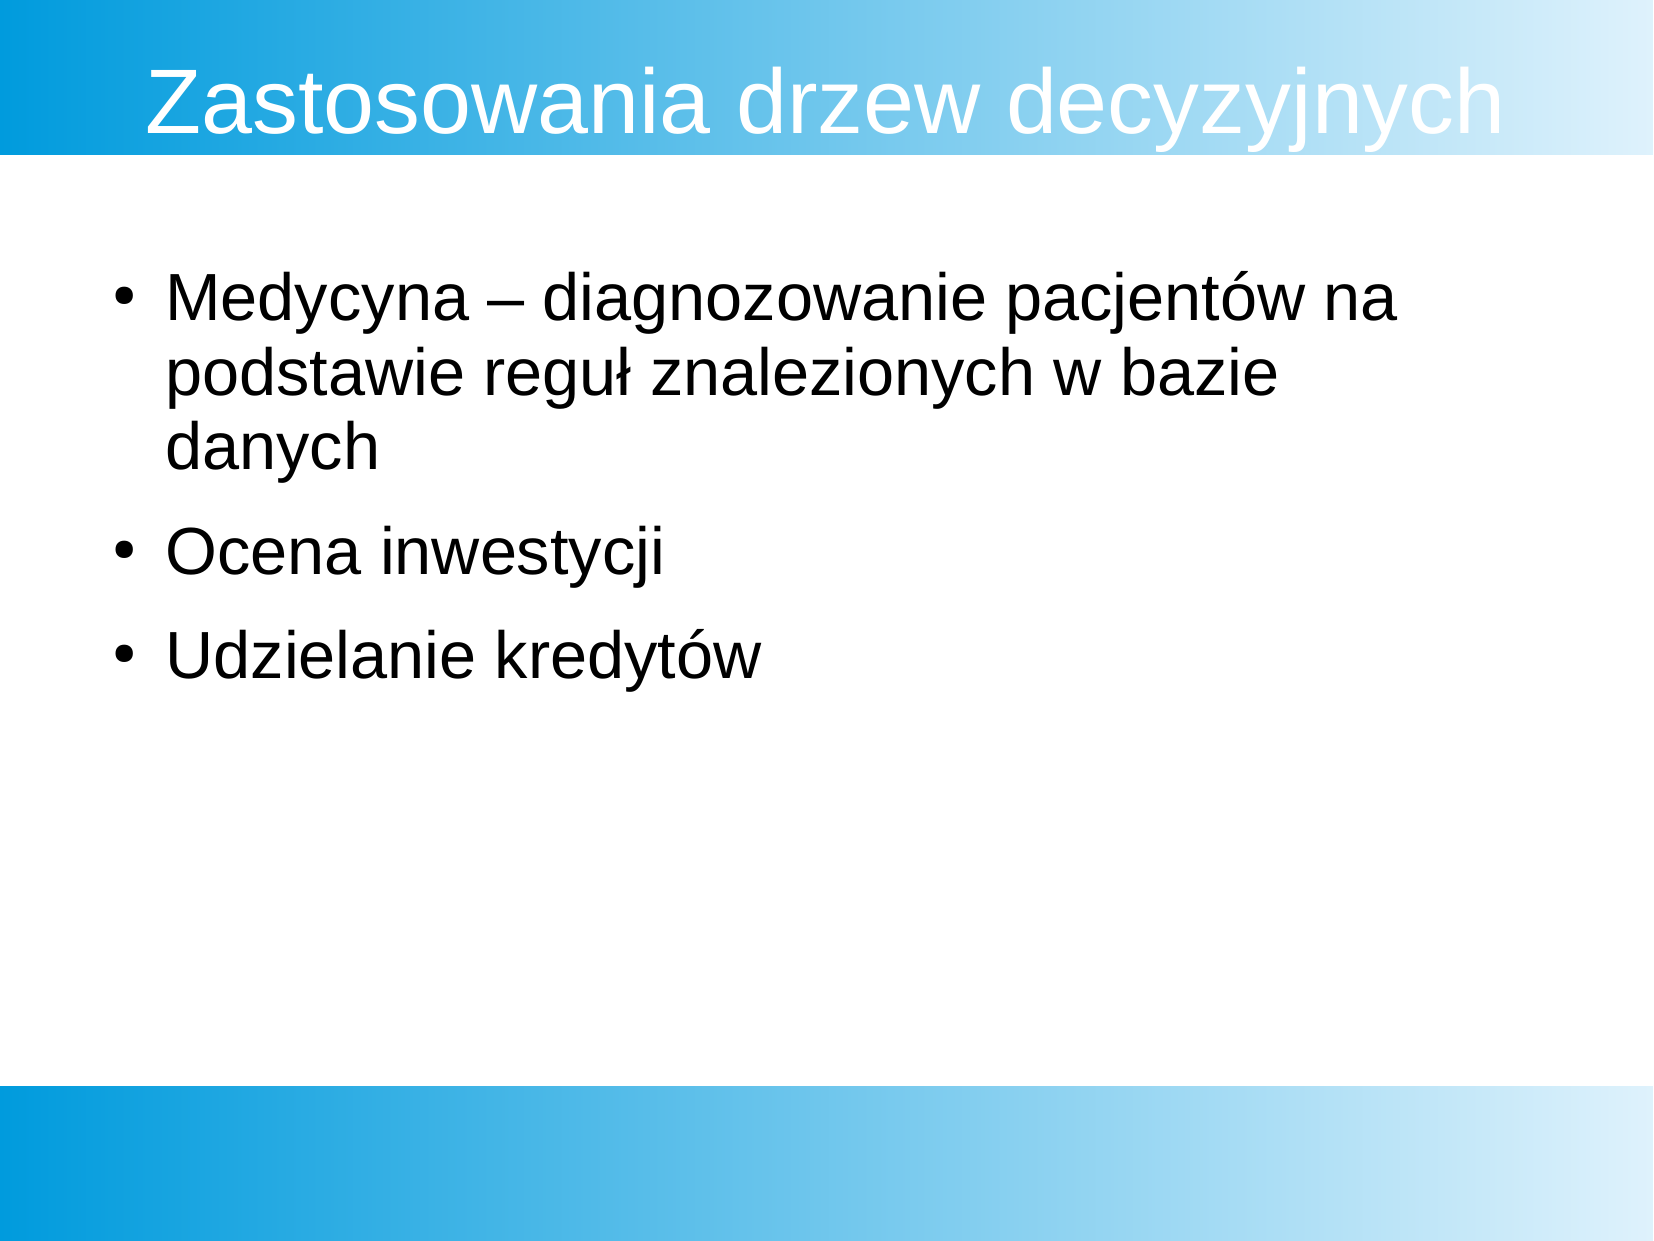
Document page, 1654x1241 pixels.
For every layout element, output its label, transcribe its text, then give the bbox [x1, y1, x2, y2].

title Zastosowania drzew decyzyjnych [82, 49, 1571, 155]
list Medycyna – diagnozowanie pacjentów na podstawie reguł znalezionych w bazie danych Ocena inwestycji Udzielanie kredytów [94, 259, 1501, 1004]
